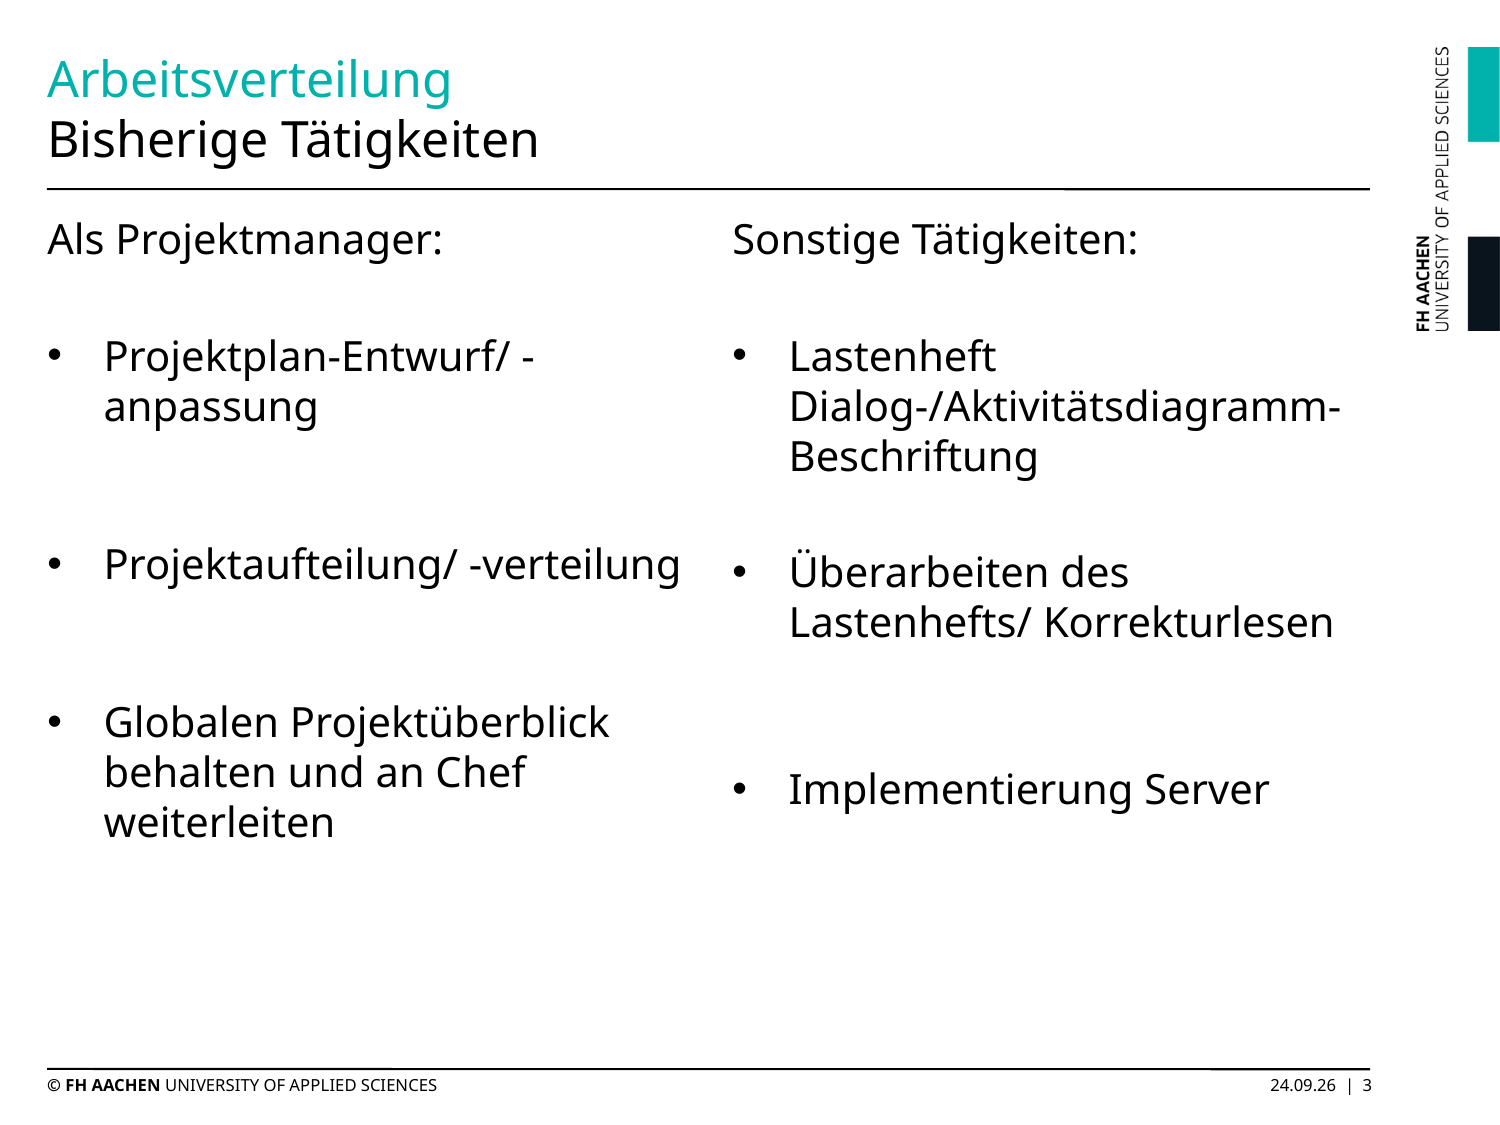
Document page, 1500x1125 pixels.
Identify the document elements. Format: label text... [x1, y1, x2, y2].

title Arbeitsverteilung Bisherige Tätigkeiten [47, 47, 1371, 166]
list Sonstige Tätigkeiten: Lastenheft Dialog-/Aktivitätsdiagramm-Beschriftung Überarbeiten des Lastenhefts/ Korrekturlesen Implementierung Server [732, 212, 1371, 1040]
picture [1404, 47, 1500, 331]
list Als Projektmanager: Projektplan-Entwurf/ -anpassung Projektaufteilung/ -verteilung Globalen Projektüberblick behalten und an Chef weiterleiten [47, 212, 685, 1040]
